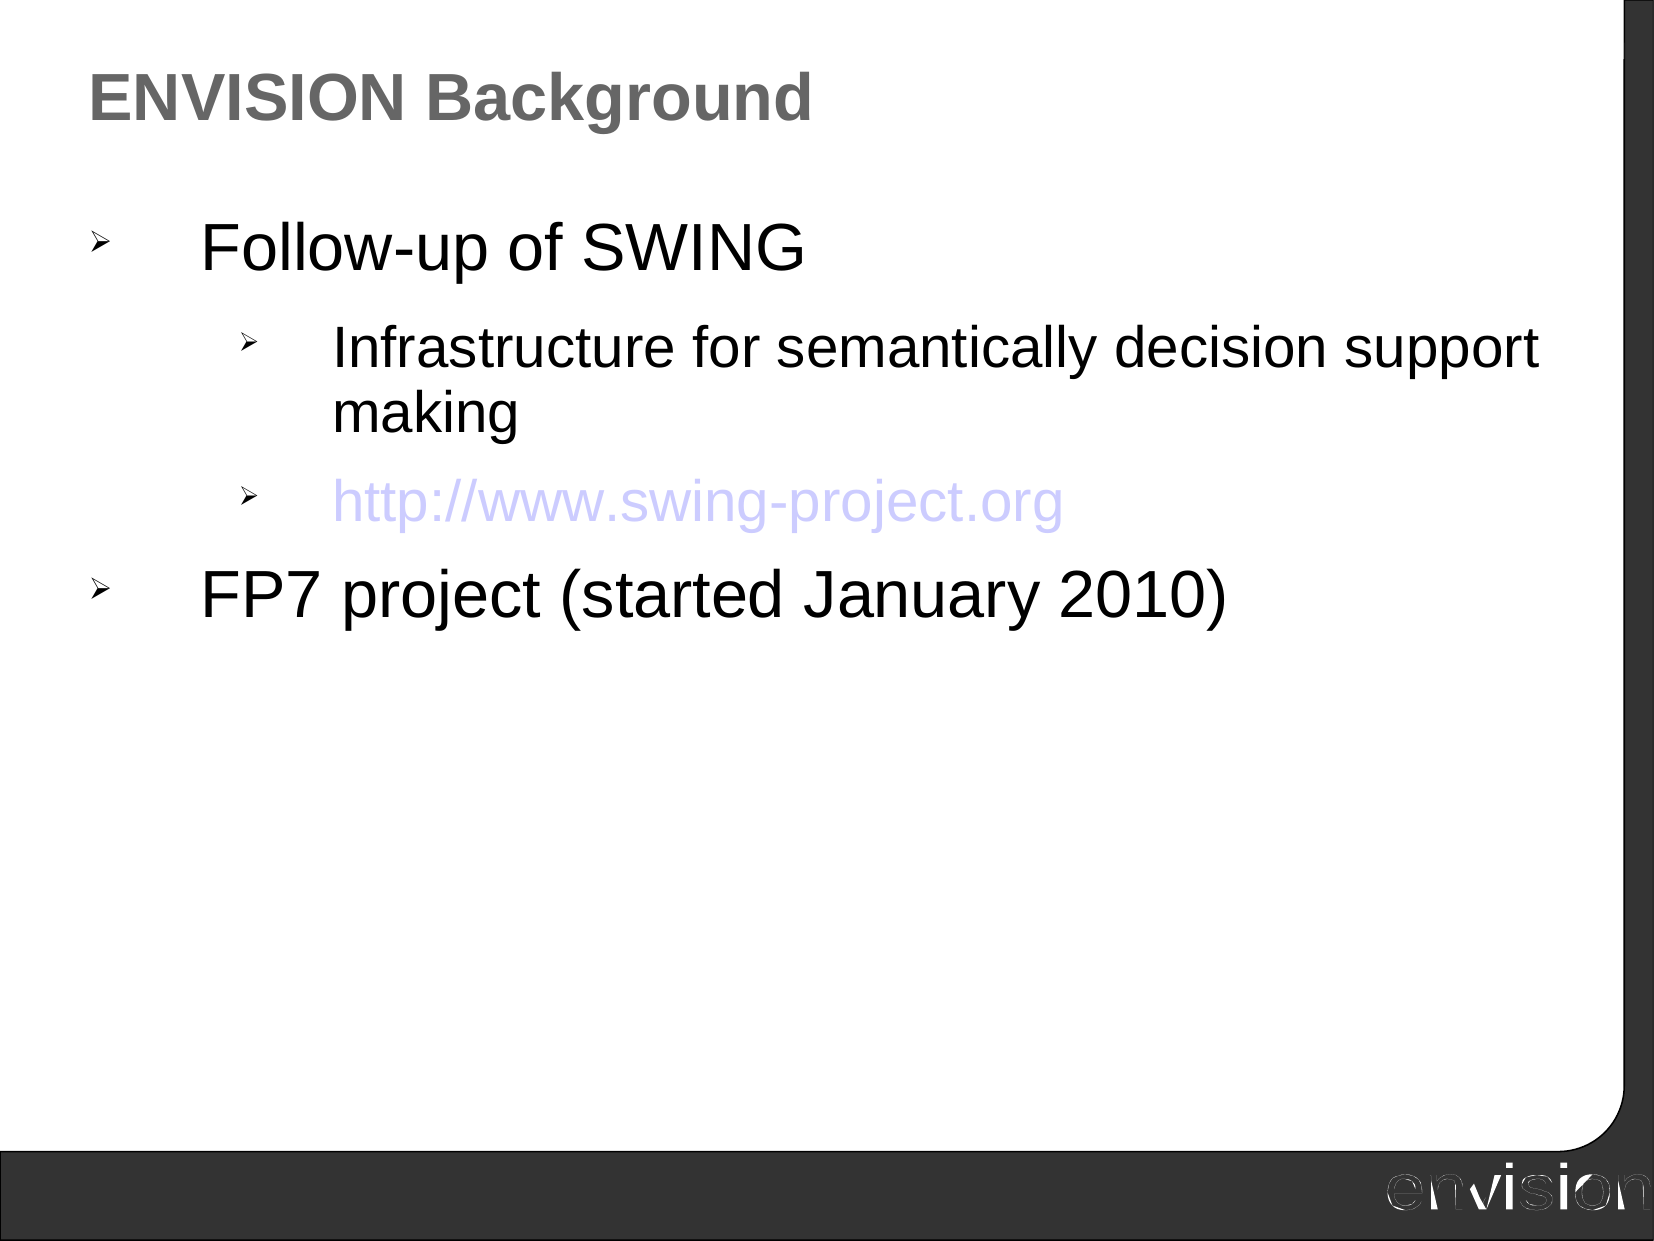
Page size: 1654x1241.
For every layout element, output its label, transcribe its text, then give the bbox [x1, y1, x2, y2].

title ENVISION Background [88, 0, 1568, 201]
list Follow-up of SWING Infrastructure for semantically decision support making http://www.swing-project.org FP7 project (started January 2010) [88, 206, 1568, 1106]
